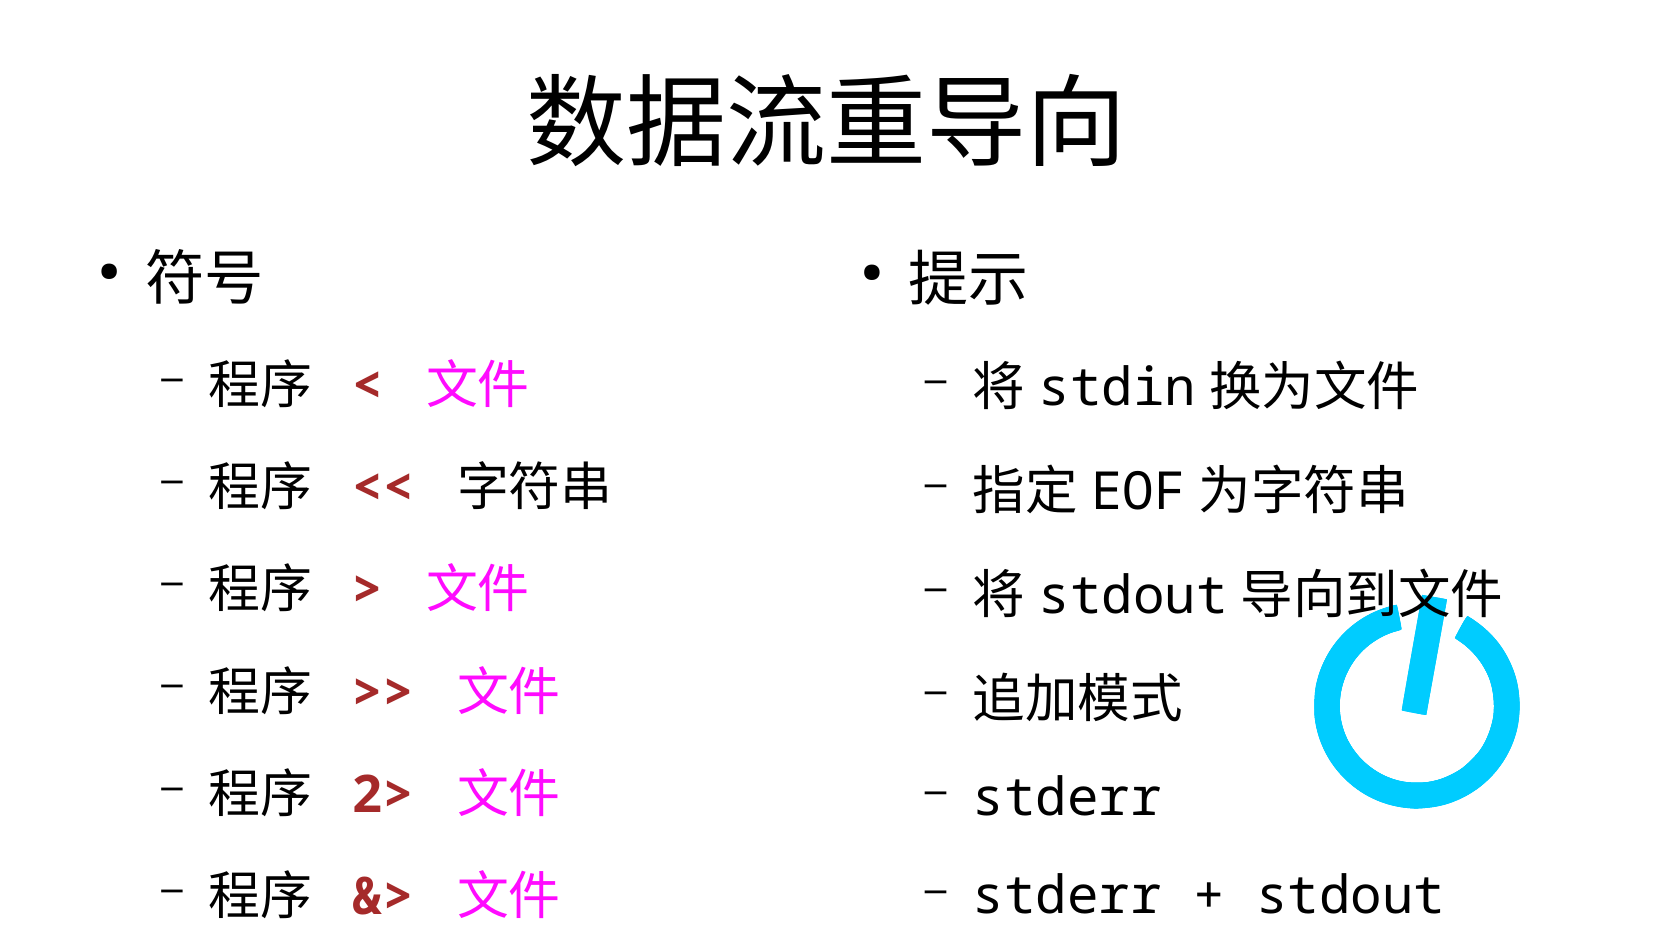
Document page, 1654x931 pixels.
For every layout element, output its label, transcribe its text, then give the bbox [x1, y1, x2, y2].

list 符号 程序 < 文件 程序 << 字符串 程序 > 文件 程序 >> 文件 程序 2> 文件 程序 &> 文件 [82, 217, 809, 931]
list 提示 将stdin换为文件 指定EOF为字符串 将stdout导向到文件 追加模式 stderr stderr + stdout [845, 217, 1619, 931]
title 数据流重导向 [82, 37, 1571, 193]
